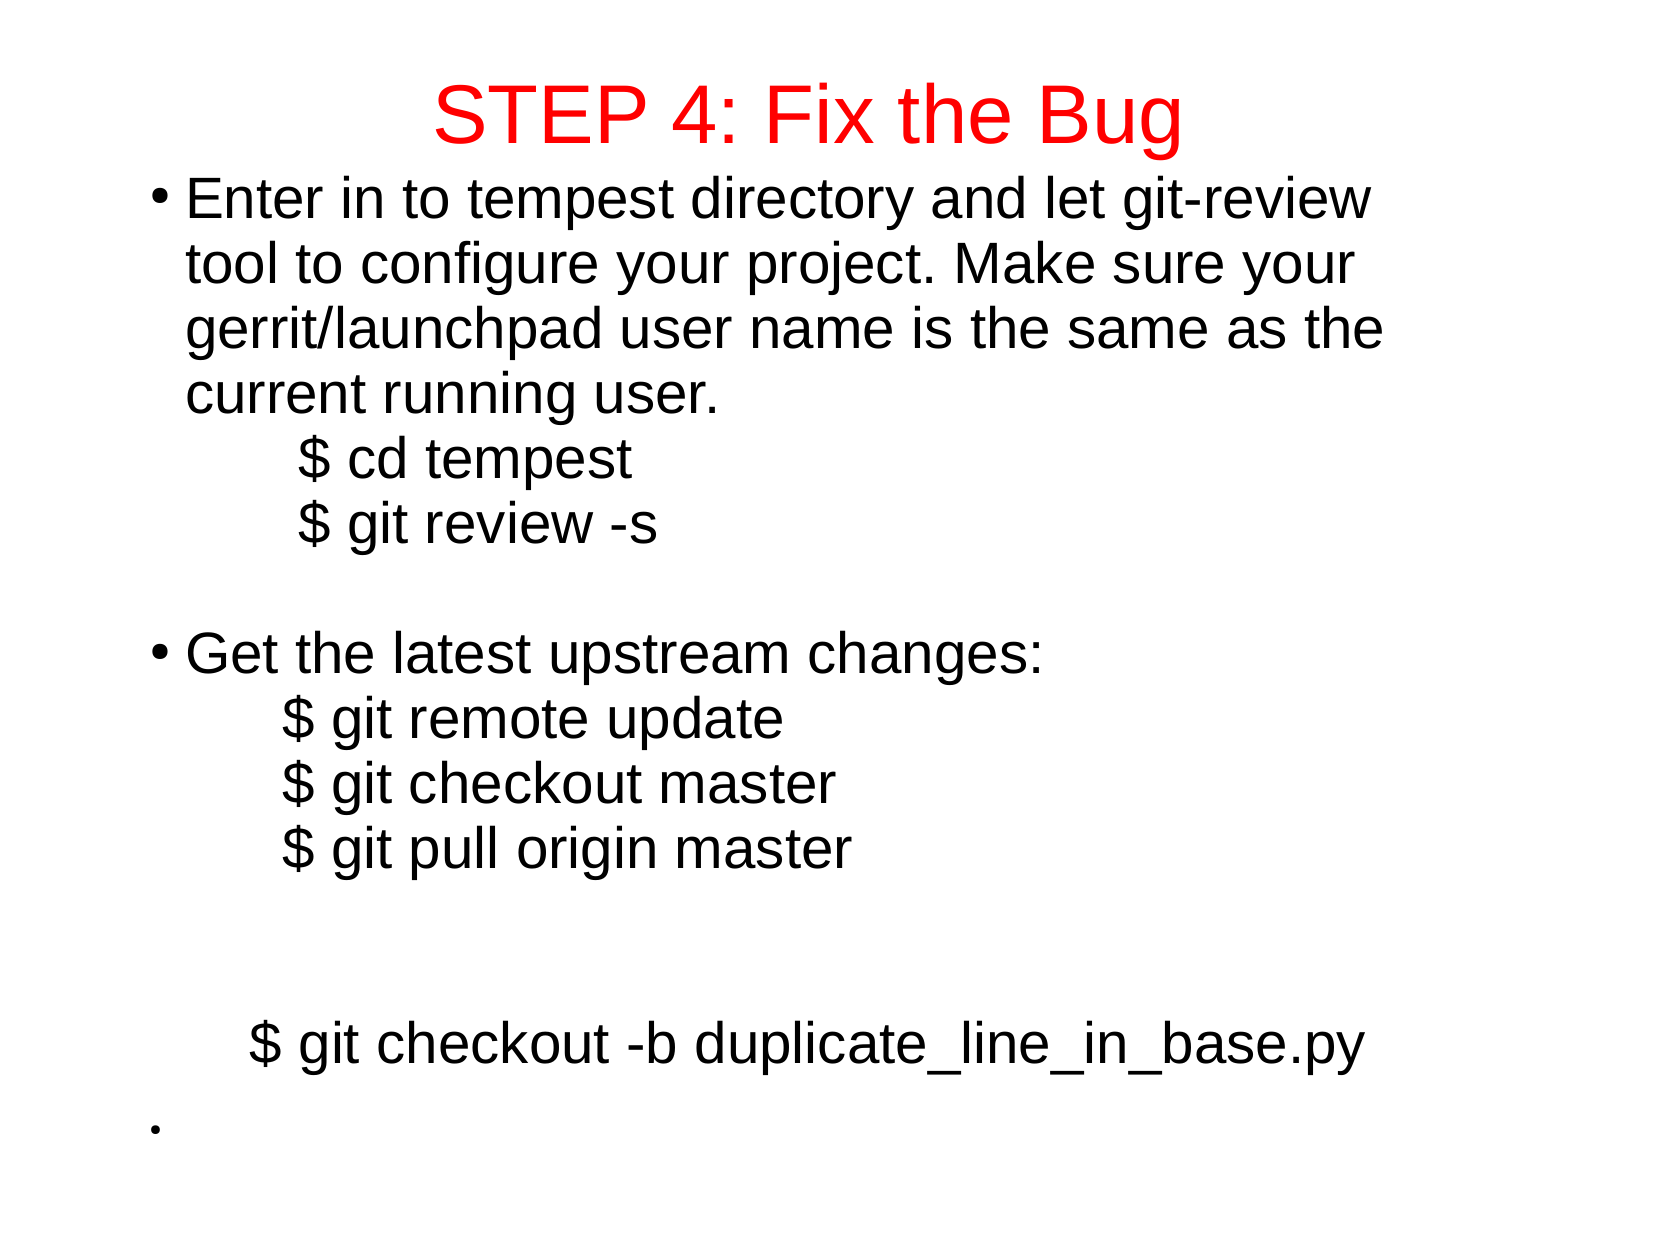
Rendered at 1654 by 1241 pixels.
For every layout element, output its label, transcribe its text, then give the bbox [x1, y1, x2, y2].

text_box STEP 4: Fix the Bug [236, 61, 1382, 157]
text_box Enter in to tempest directory and let git-review tool to configure your project. Make sure your gerrit/launchpad user name is the same as the current running user. $ cd tempest $ git review -s Get the latest upstream changes: $ git remote update $ git checkout master $ git pull origin master $ git checkout -b duplicate_line_in_base.py [134, 157, 1489, 1195]
